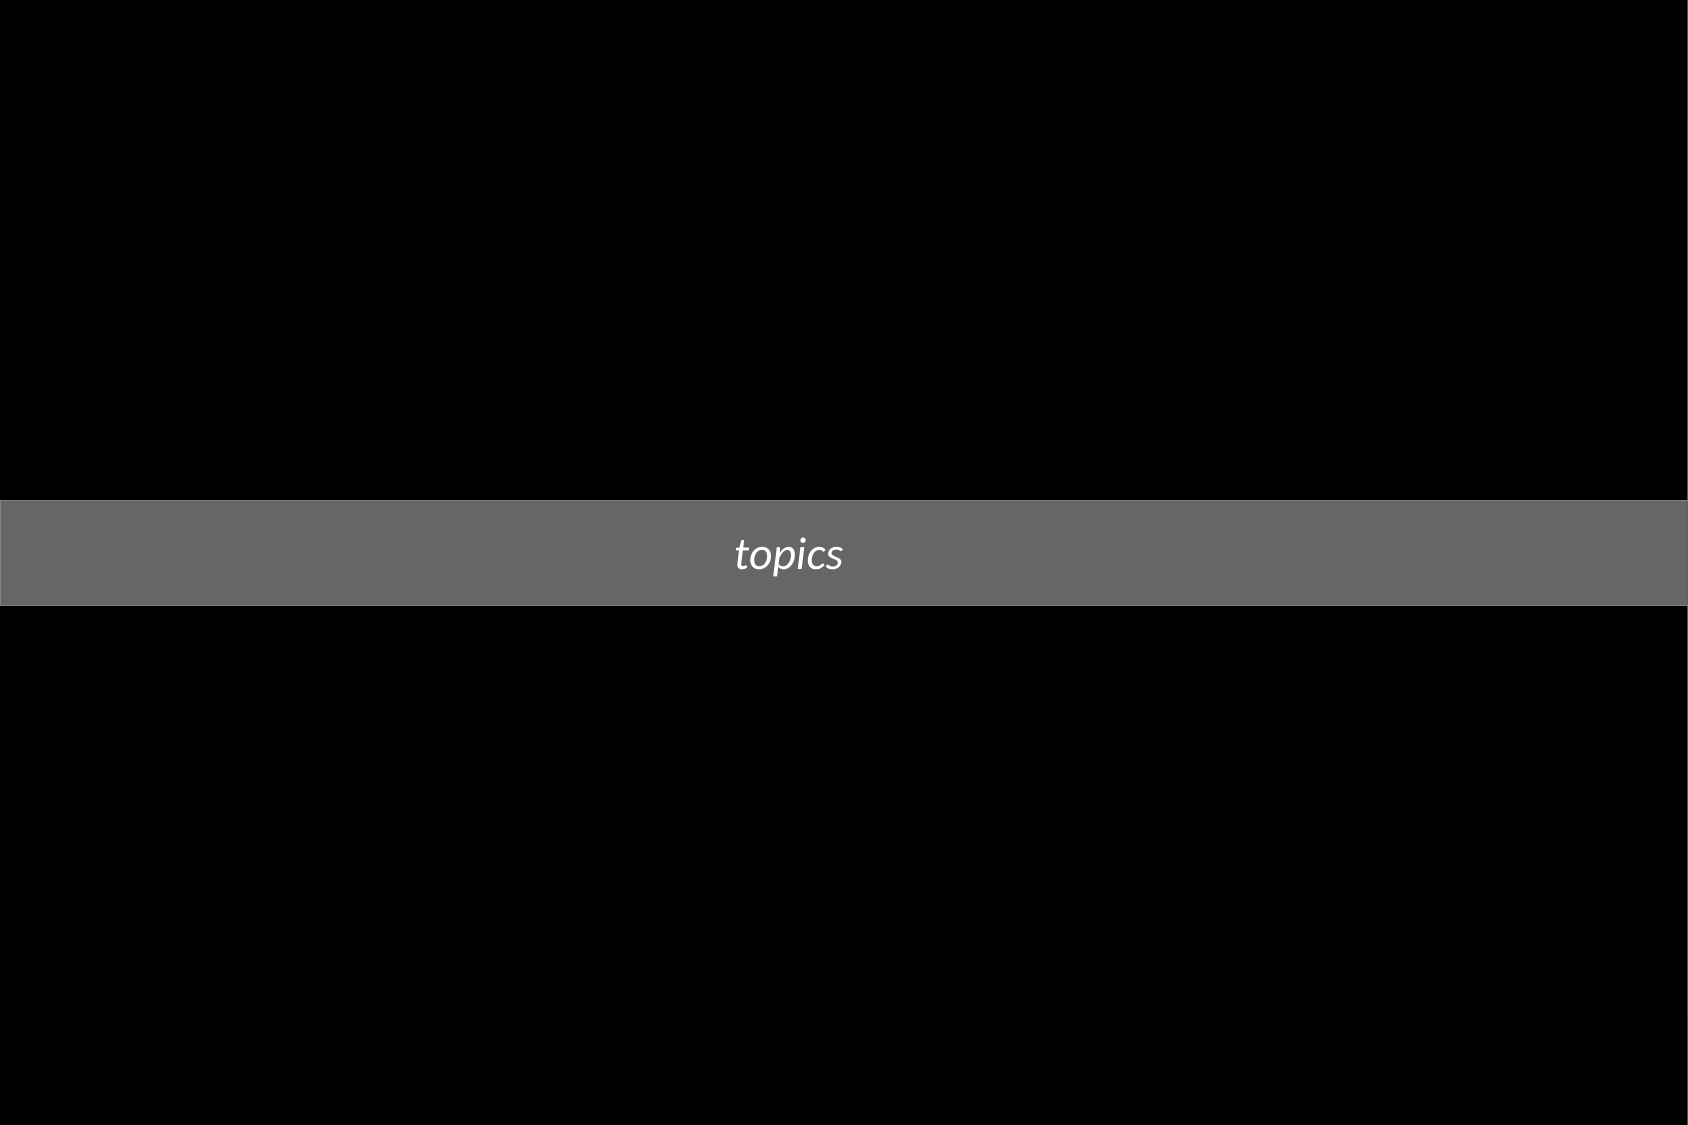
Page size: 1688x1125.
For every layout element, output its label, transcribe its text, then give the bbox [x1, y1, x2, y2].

text_box topics [719, 516, 1200, 587]
text_box [0, 0, 1688, 1125]
